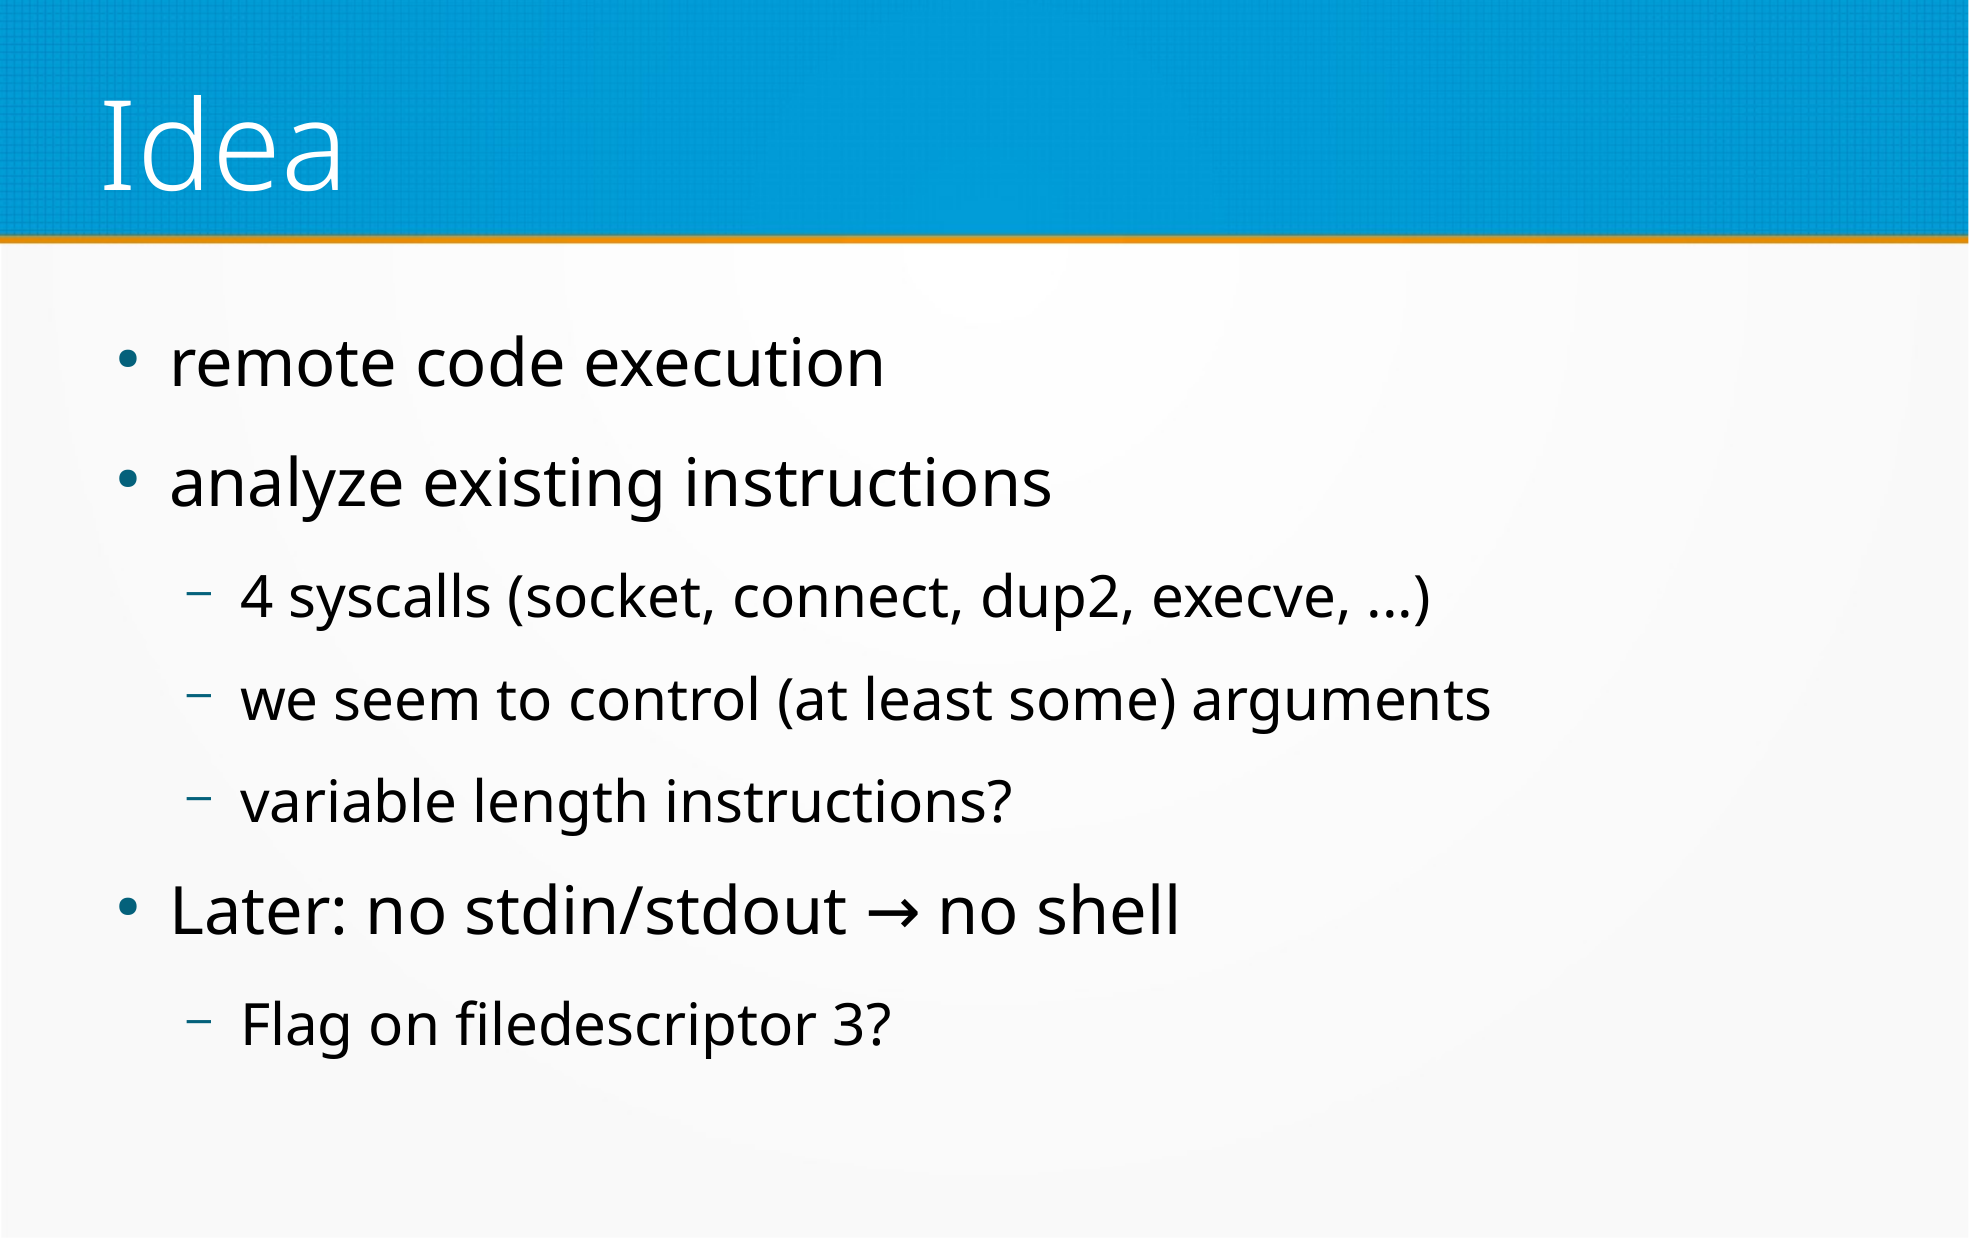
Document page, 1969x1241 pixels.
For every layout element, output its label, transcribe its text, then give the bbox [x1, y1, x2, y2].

list remote code execution analyze existing instructions 4 syscalls (socket, connect, dup2, execve, ...) we seem to control (at least some) arguments variable length instructions? Later: no stdin/stdout → no shell Flag on filedescriptor 3? [98, 315, 1861, 1081]
title Idea [98, 19, 1870, 227]
picture [0, 233, 1969, 1241]
